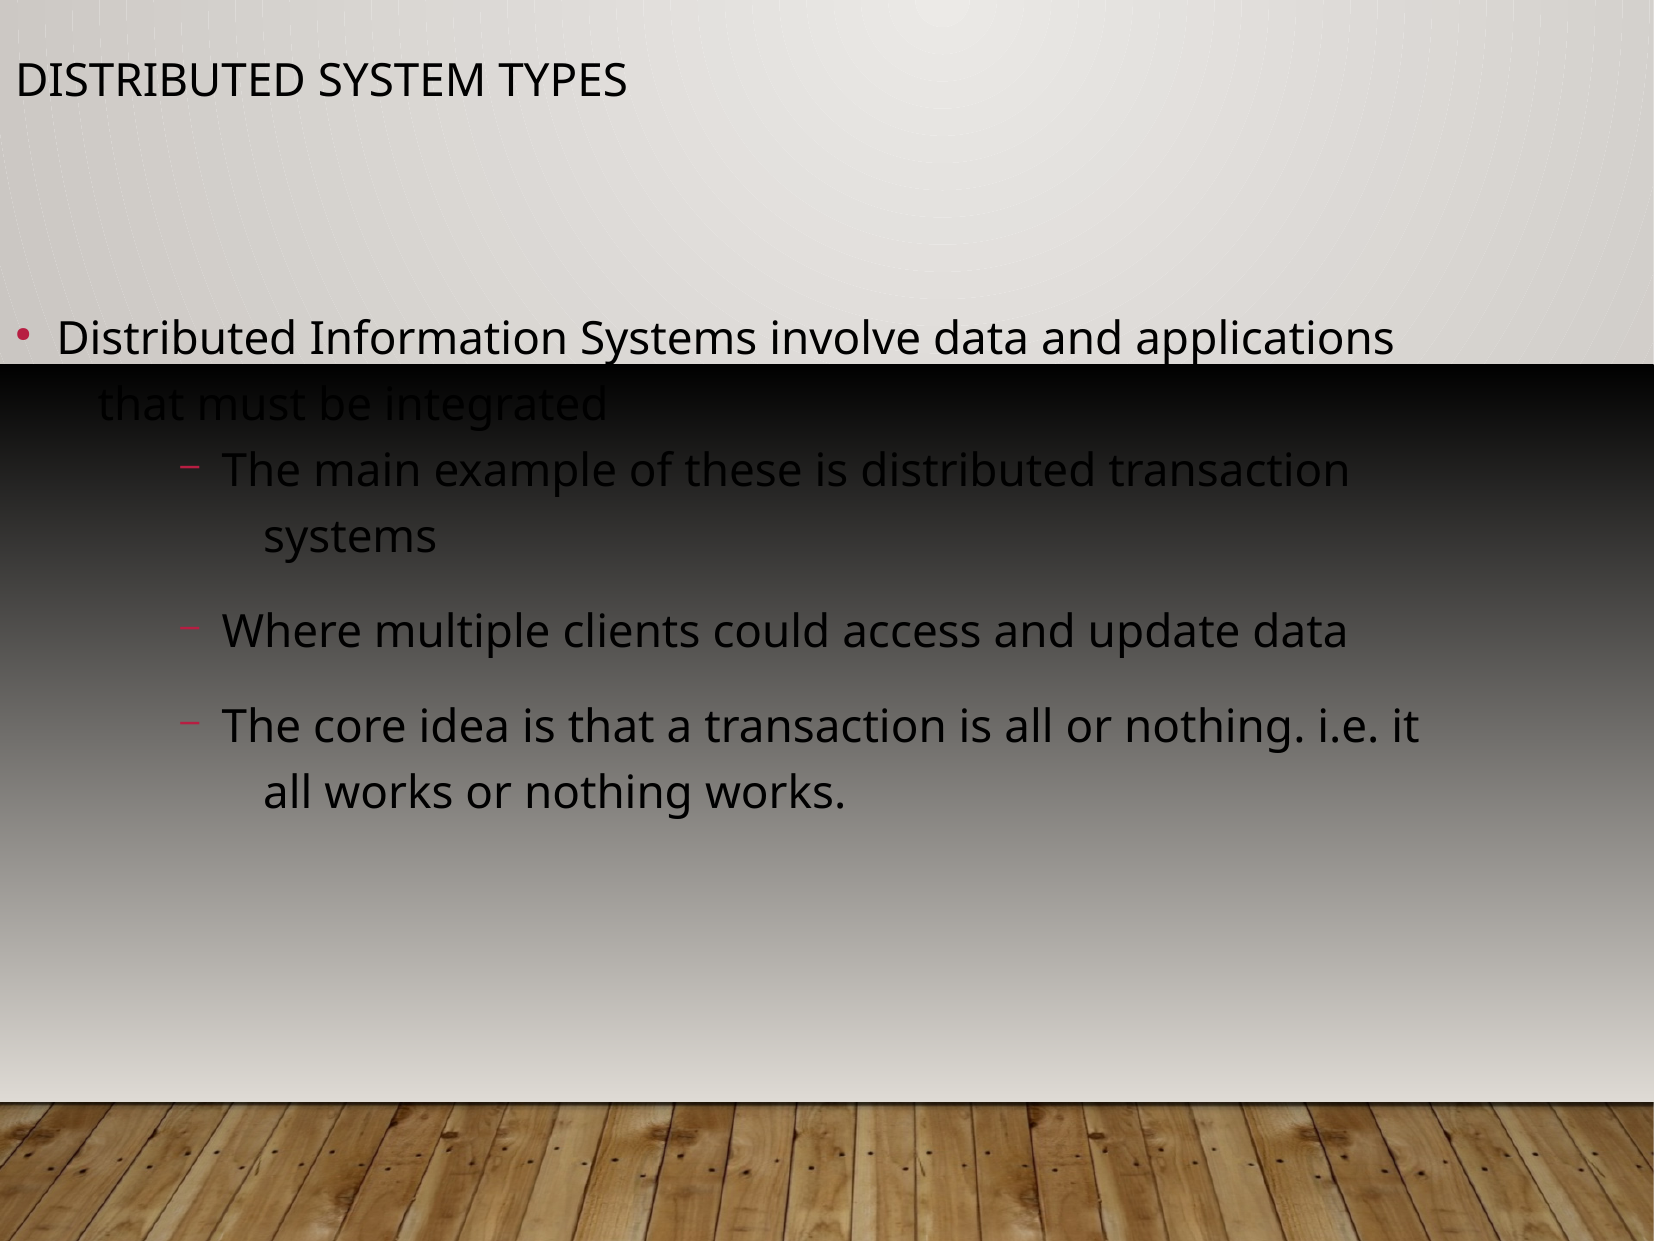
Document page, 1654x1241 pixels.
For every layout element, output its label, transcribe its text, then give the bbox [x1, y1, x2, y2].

title Distributed System Types [0, 49, 1489, 257]
list Distributed Information Systems involve data and applications that must be integrated The main example of these is distributed transaction systems Where multiple clients could access and update data The core idea is that a transaction is all or nothing. i.e. it all works or nothing works. [0, 290, 1489, 1010]
